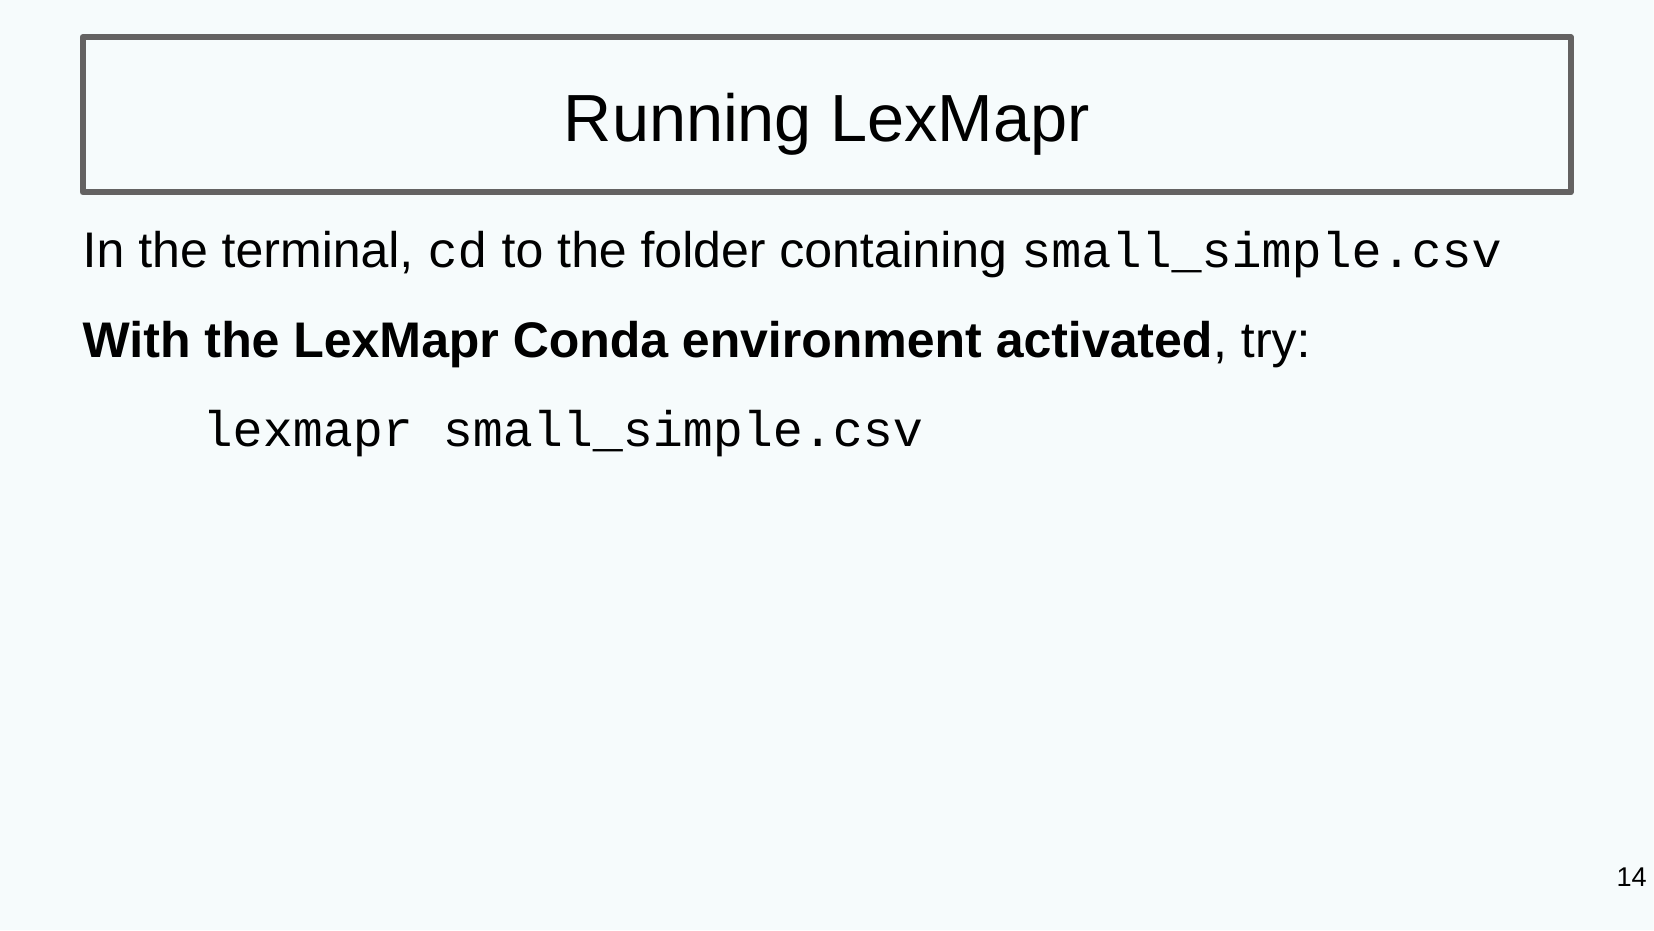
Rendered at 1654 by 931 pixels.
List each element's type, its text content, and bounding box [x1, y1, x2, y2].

slide_number <number> [1547, 859, 1647, 931]
text_box In the terminal, cd to the folder containing small_simple.csv With the LexMapr Conda environment activated, try: lexmapr small_simple.csv [82, 217, 1571, 757]
text_box Running LexMapr [82, 37, 1571, 193]
